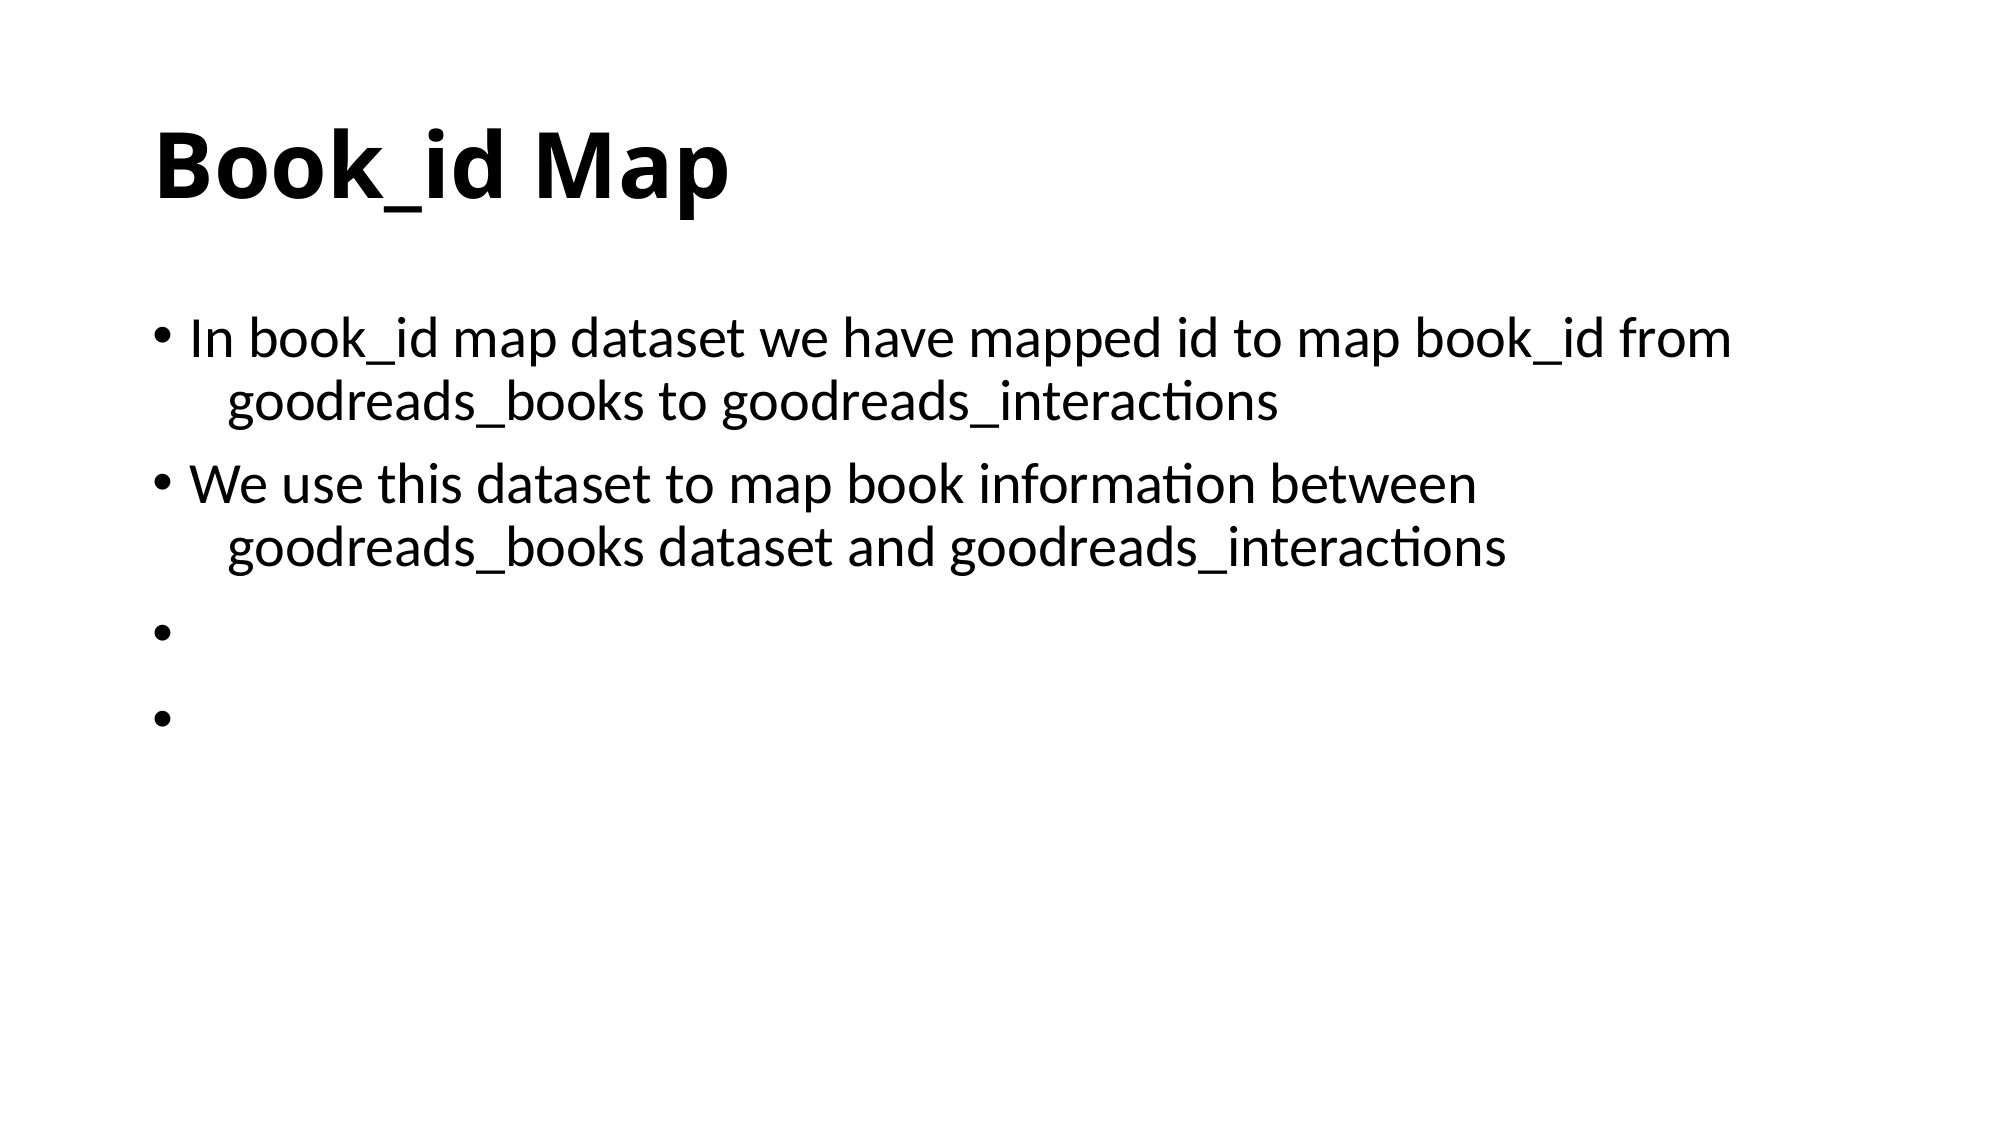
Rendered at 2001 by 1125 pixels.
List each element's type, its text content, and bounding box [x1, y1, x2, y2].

title Book_id Map [137, 59, 1863, 278]
list In book_id map dataset we have mapped id to map book_id from goodreads_books to goodreads_interactions We use this dataset to map book information between goodreads_books dataset and goodreads_interactions [137, 299, 1863, 1014]
